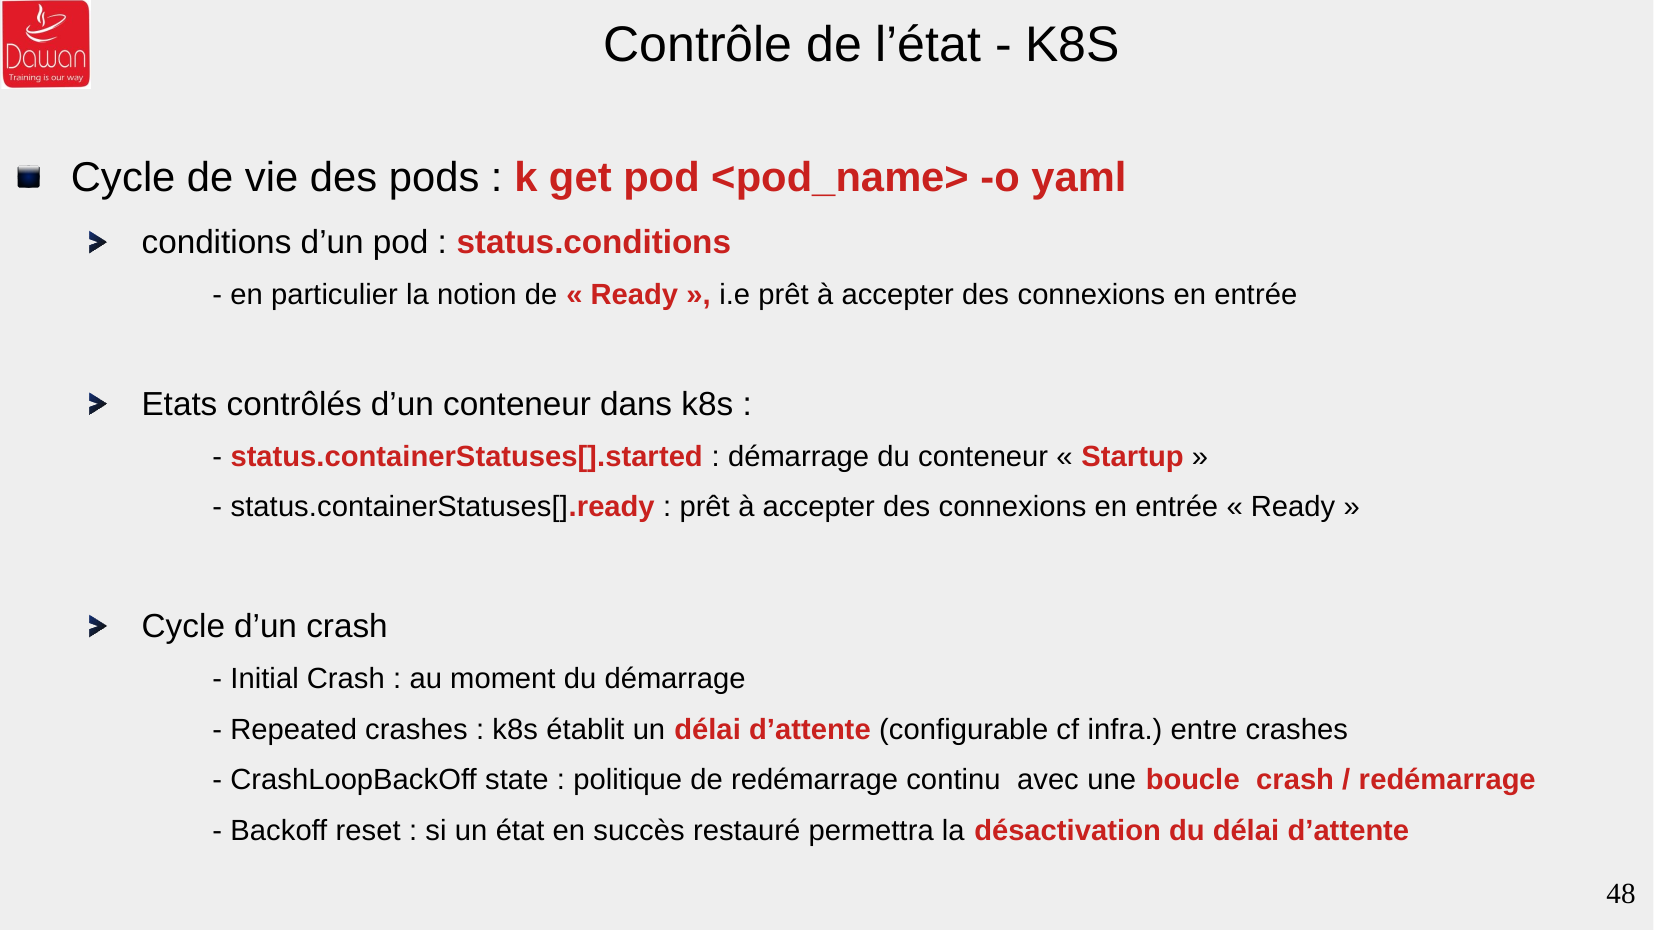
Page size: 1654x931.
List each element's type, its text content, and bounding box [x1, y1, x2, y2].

picture [1, 0, 91, 88]
list Cycle de vie des pods : k get pod <pod_name> -o yaml conditions d’un pod : status.conditions - en particulier la notion de « Ready », i.e prêt à accepter des connexions en entrée Etats contrôlés d’un conteneur dans k8s : - status.containerStatuses[].started : démarrage du conteneur « Startup » - status.containerStatuses[].ready : prêt à accepter des connexions en entrée « Ready » Cycle d’un crash - Initial Crash : au moment du démarrage - Repeated crashes : k8s établit un délai d’attente (configurable cf infra.) entre crashes - CrashLoopBackOff state : politique de redémarrage continu avec une boucle crash / redémarrage - Backoff reset : si un état en succès restauré permettra la désactivation du délai d’attente [0, 88, 1654, 886]
title Contrôle de l’état - K8S [366, 0, 1287, 88]
